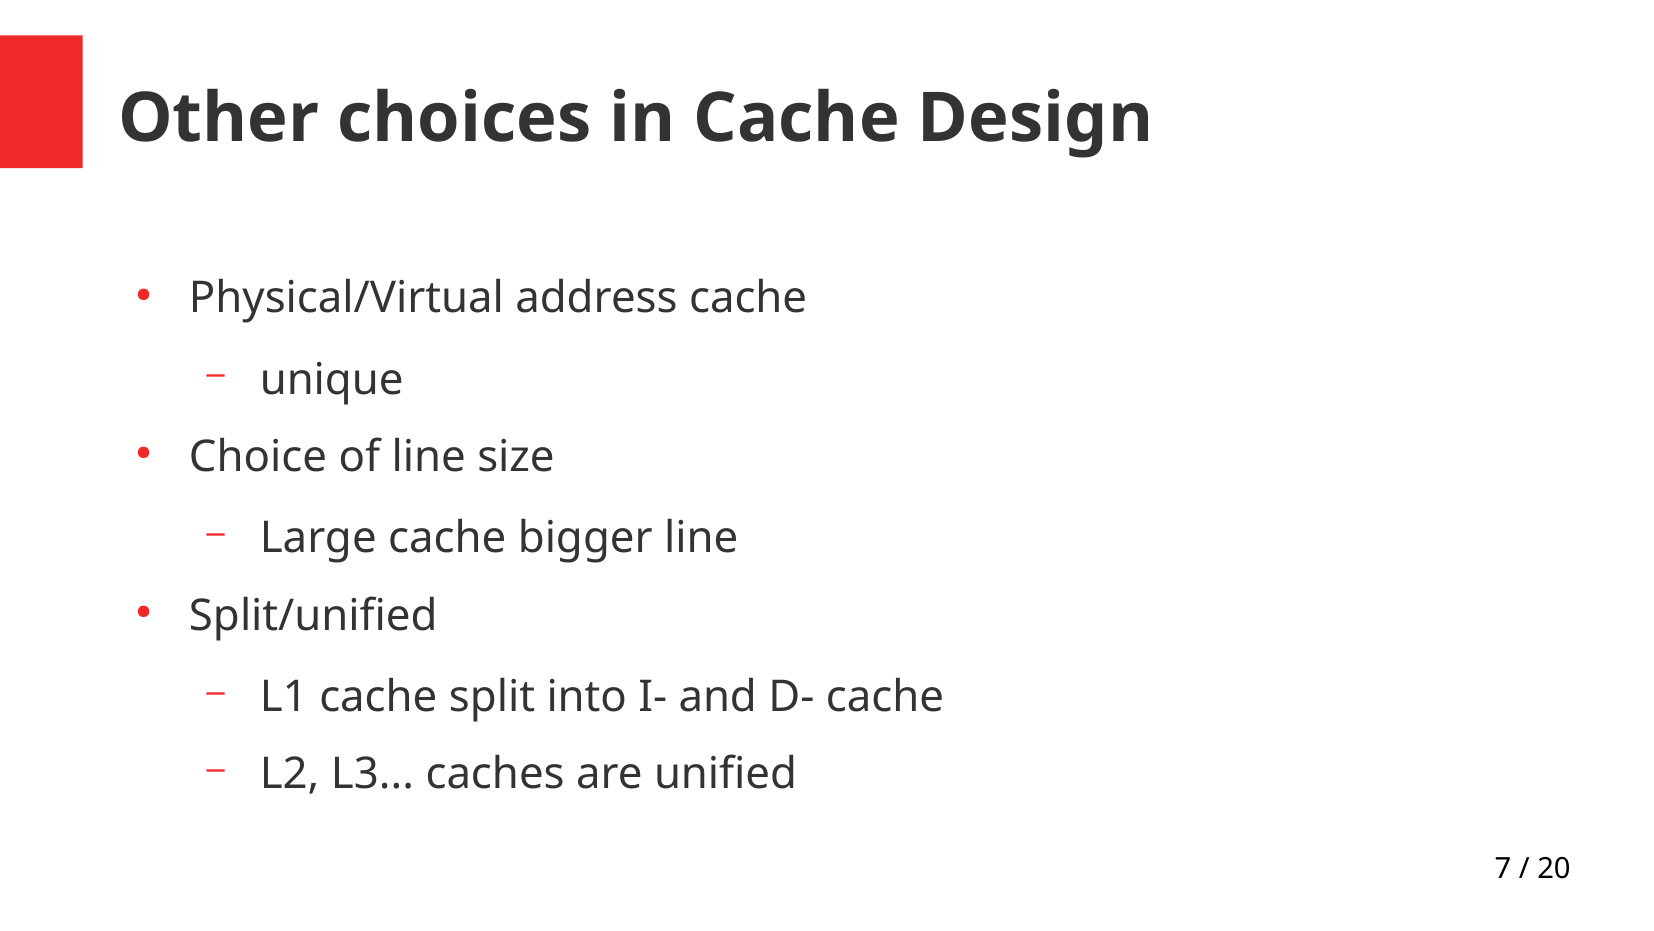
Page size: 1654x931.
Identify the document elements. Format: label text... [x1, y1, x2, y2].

list Physical/Virtual address cache unique Choice of line size Large cache bigger line Split/unified L1 cache split into I- and D- cache L2, L3... caches are unified [118, 265, 1536, 806]
title Other choices in Cache Design [118, 34, 1571, 195]
